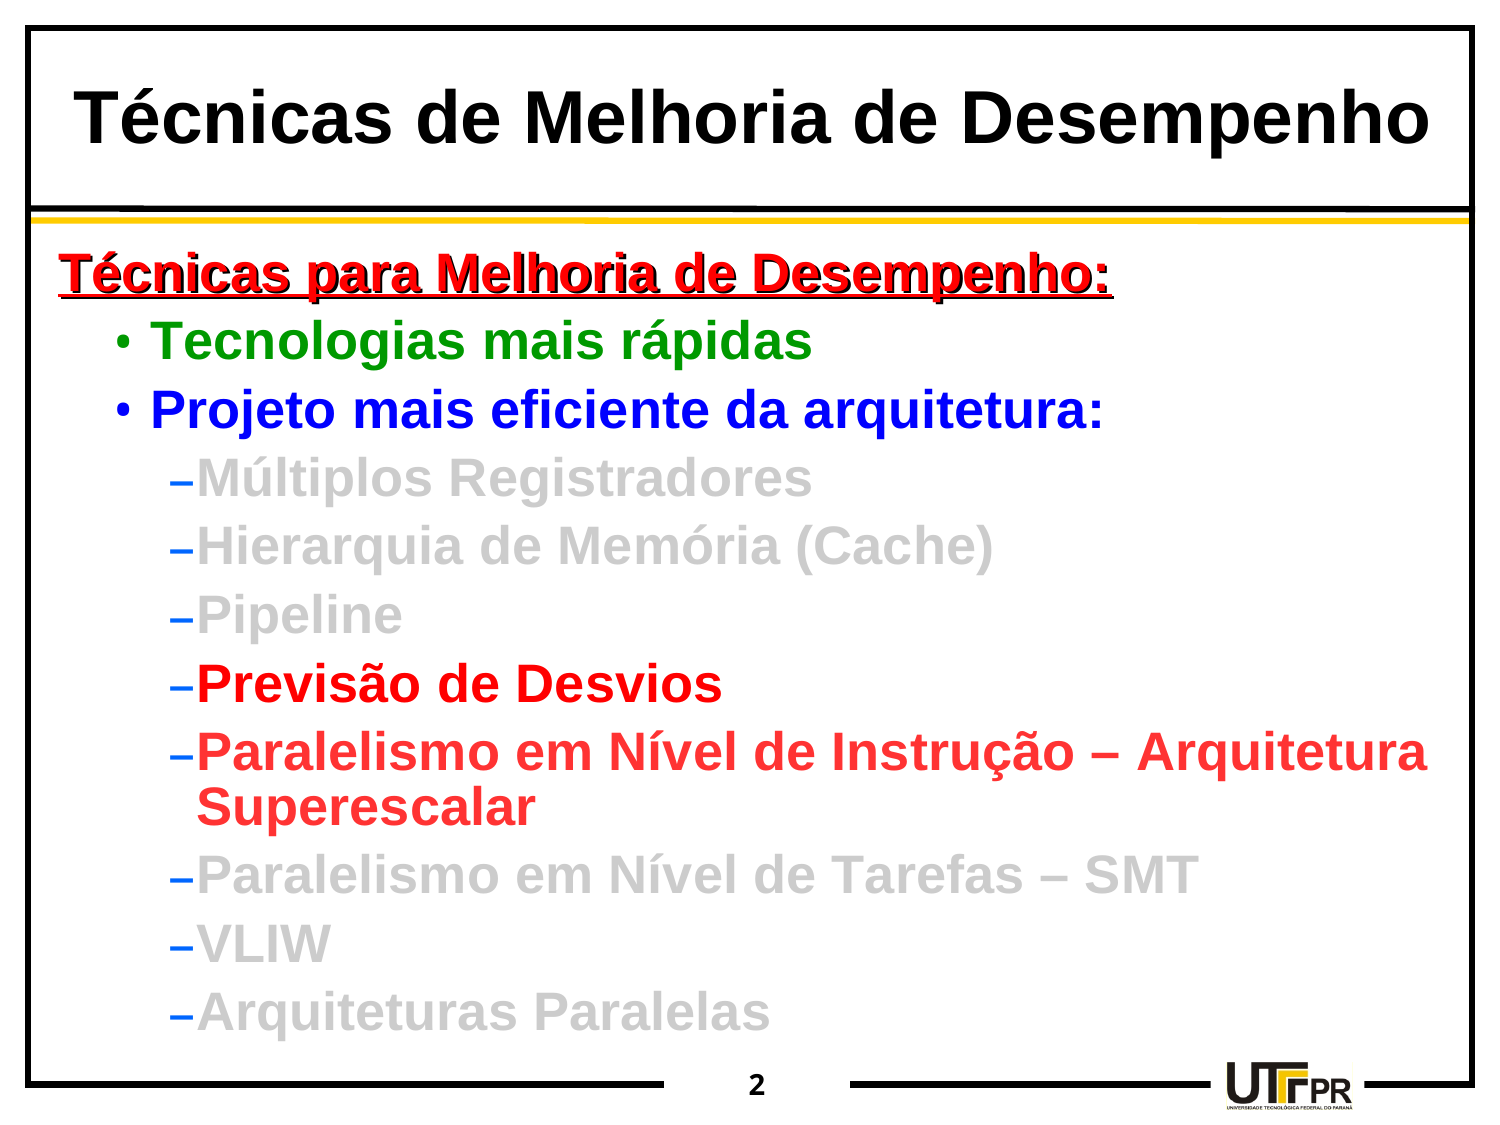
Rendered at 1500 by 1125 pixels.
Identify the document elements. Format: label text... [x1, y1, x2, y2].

title Técnicas de Melhoria de Desempenho [29, 30, 1477, 209]
list Técnicas para Melhoria de Desempenho: Tecnologias mais rápidas Projeto mais eficiente da arquitetura: Múltiplos Registradores Hierarquia de Memória (Cache) Pipeline Previsão de Desvios Paralelismo em Nível de Instrução – Arquitetura Superescalar Paralelismo em Nível de Tarefas – SMT VLIW Arquiteturas Paralelas [43, 240, 1467, 1055]
picture [1226, 1062, 1353, 1110]
